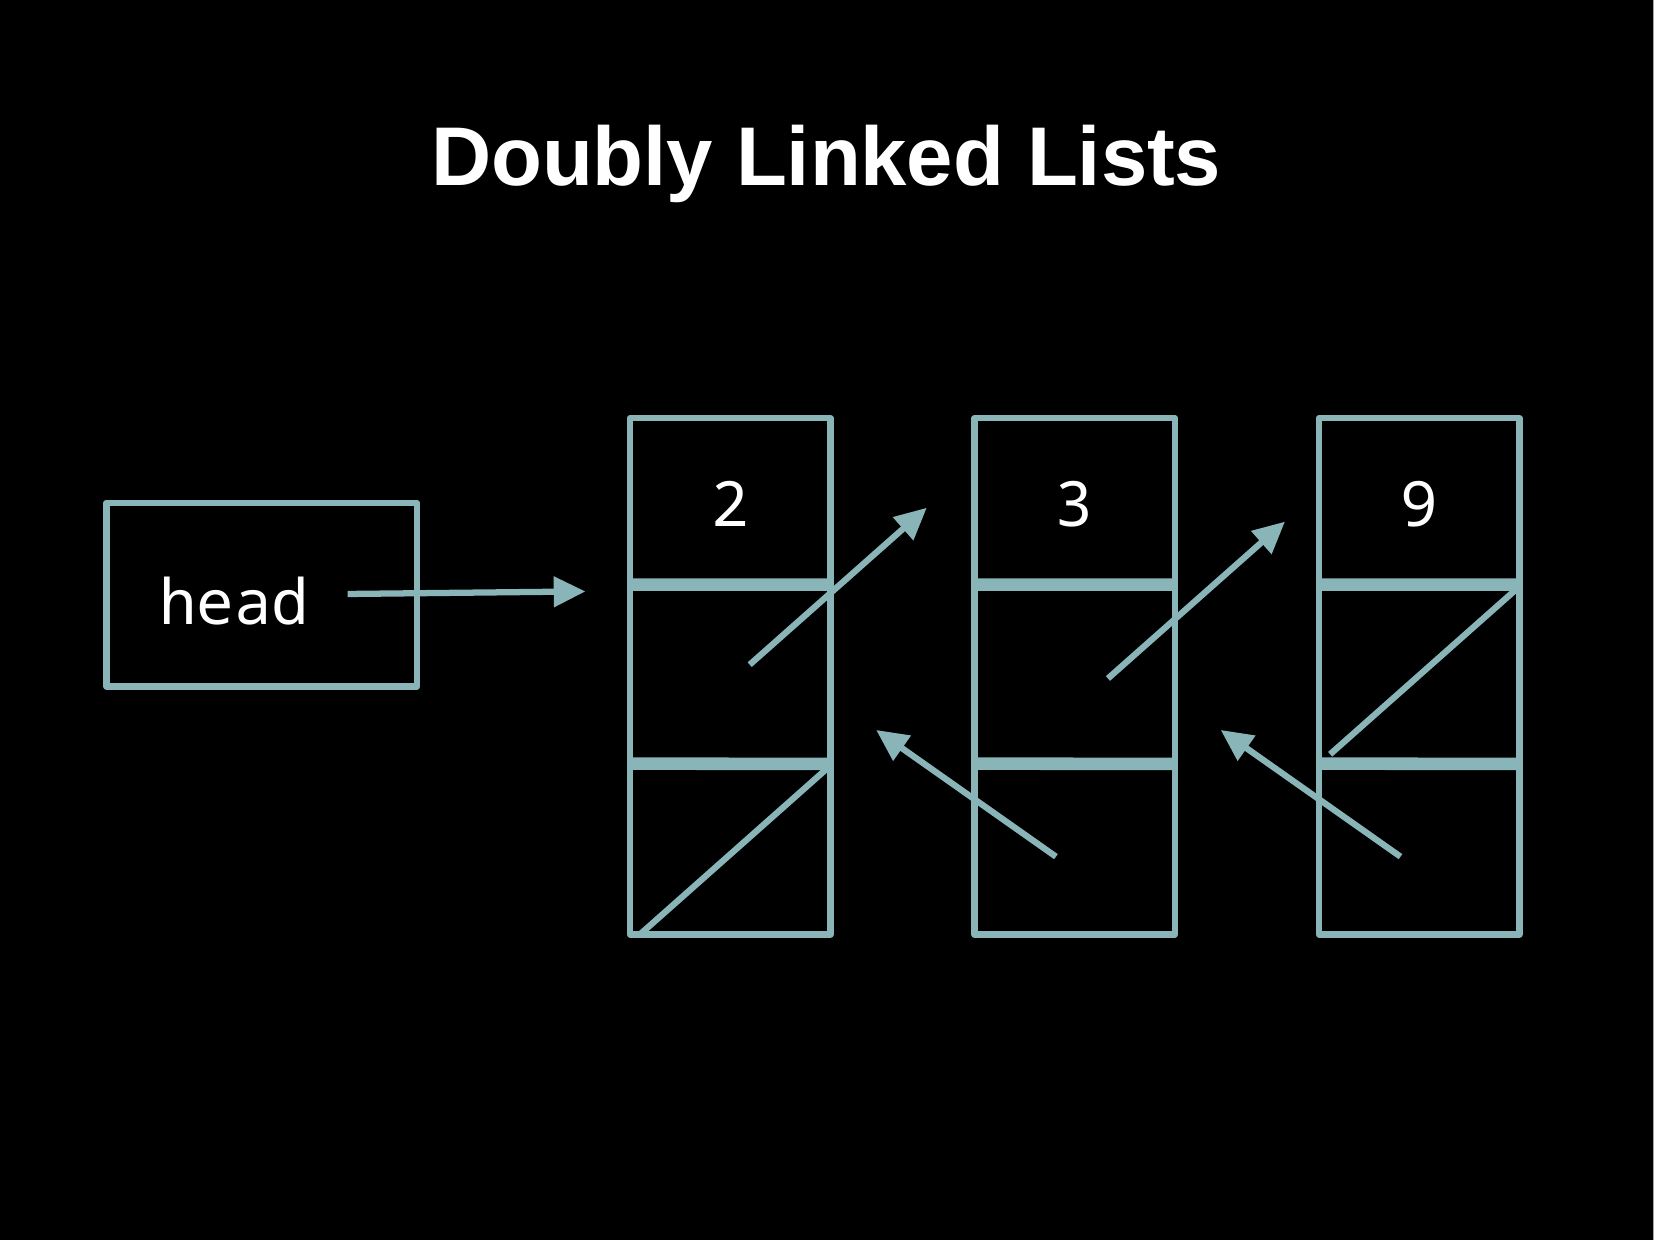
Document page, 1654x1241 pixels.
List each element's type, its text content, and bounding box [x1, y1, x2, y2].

text_box Doubly Linked Lists [109, 46, 1545, 278]
text_box head [144, 547, 361, 642]
text_box 9 [1385, 448, 1481, 544]
text_box 3 [1040, 448, 1136, 544]
text_box 2 [696, 448, 792, 544]
